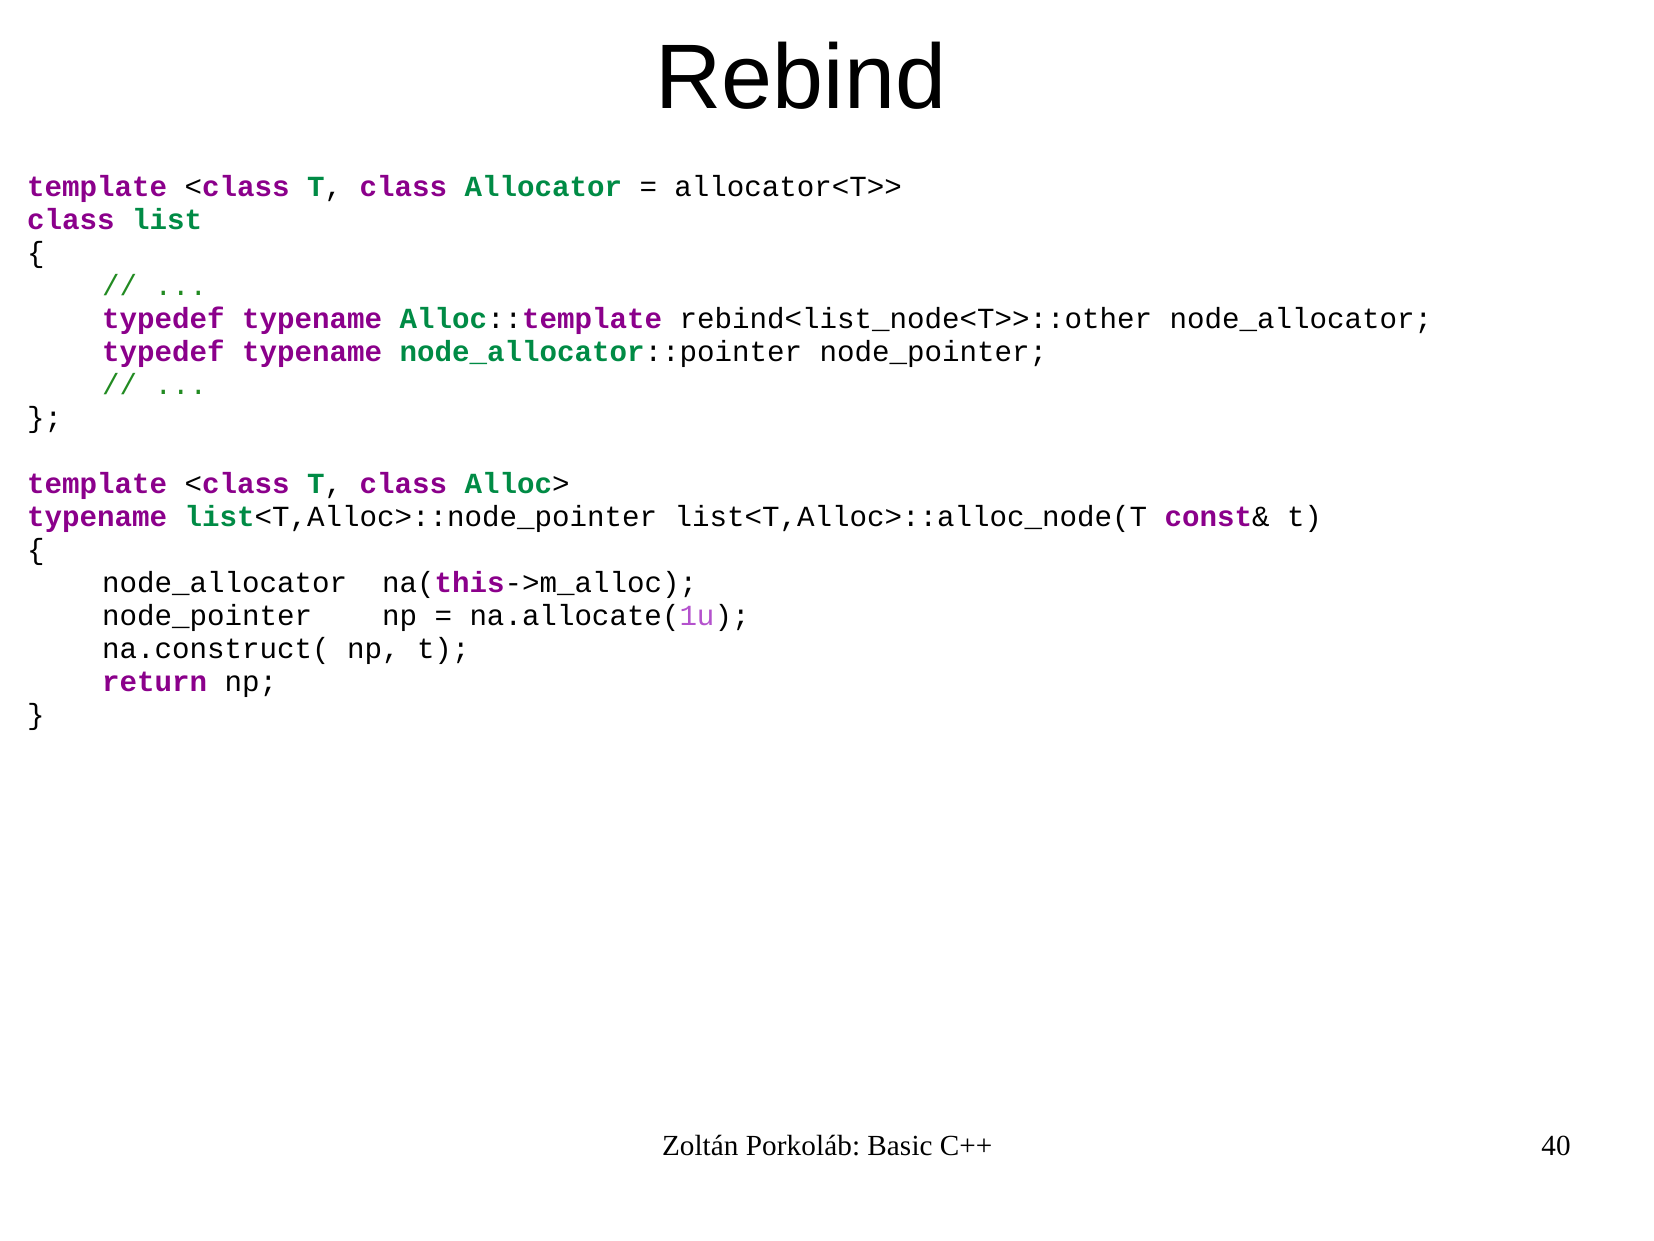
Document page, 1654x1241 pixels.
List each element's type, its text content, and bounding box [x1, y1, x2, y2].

text_box template <class T, class Allocator = allocator<T>> class list { // ... typedef typename Alloc::template rebind<list_node<T>>::other node_allocator; typedef typename node_allocator::pointer node_pointer; // ... }; template <class T, class Alloc> typename list<T,Alloc>::node_pointer list<T,Alloc>::alloc_node(T const& t) { node_allocator na(this->m_alloc); node_pointer np = na.allocate(1u); na.construct( np, t); return np; } [12, 165, 1651, 1051]
title Rebind [56, 0, 1546, 165]
